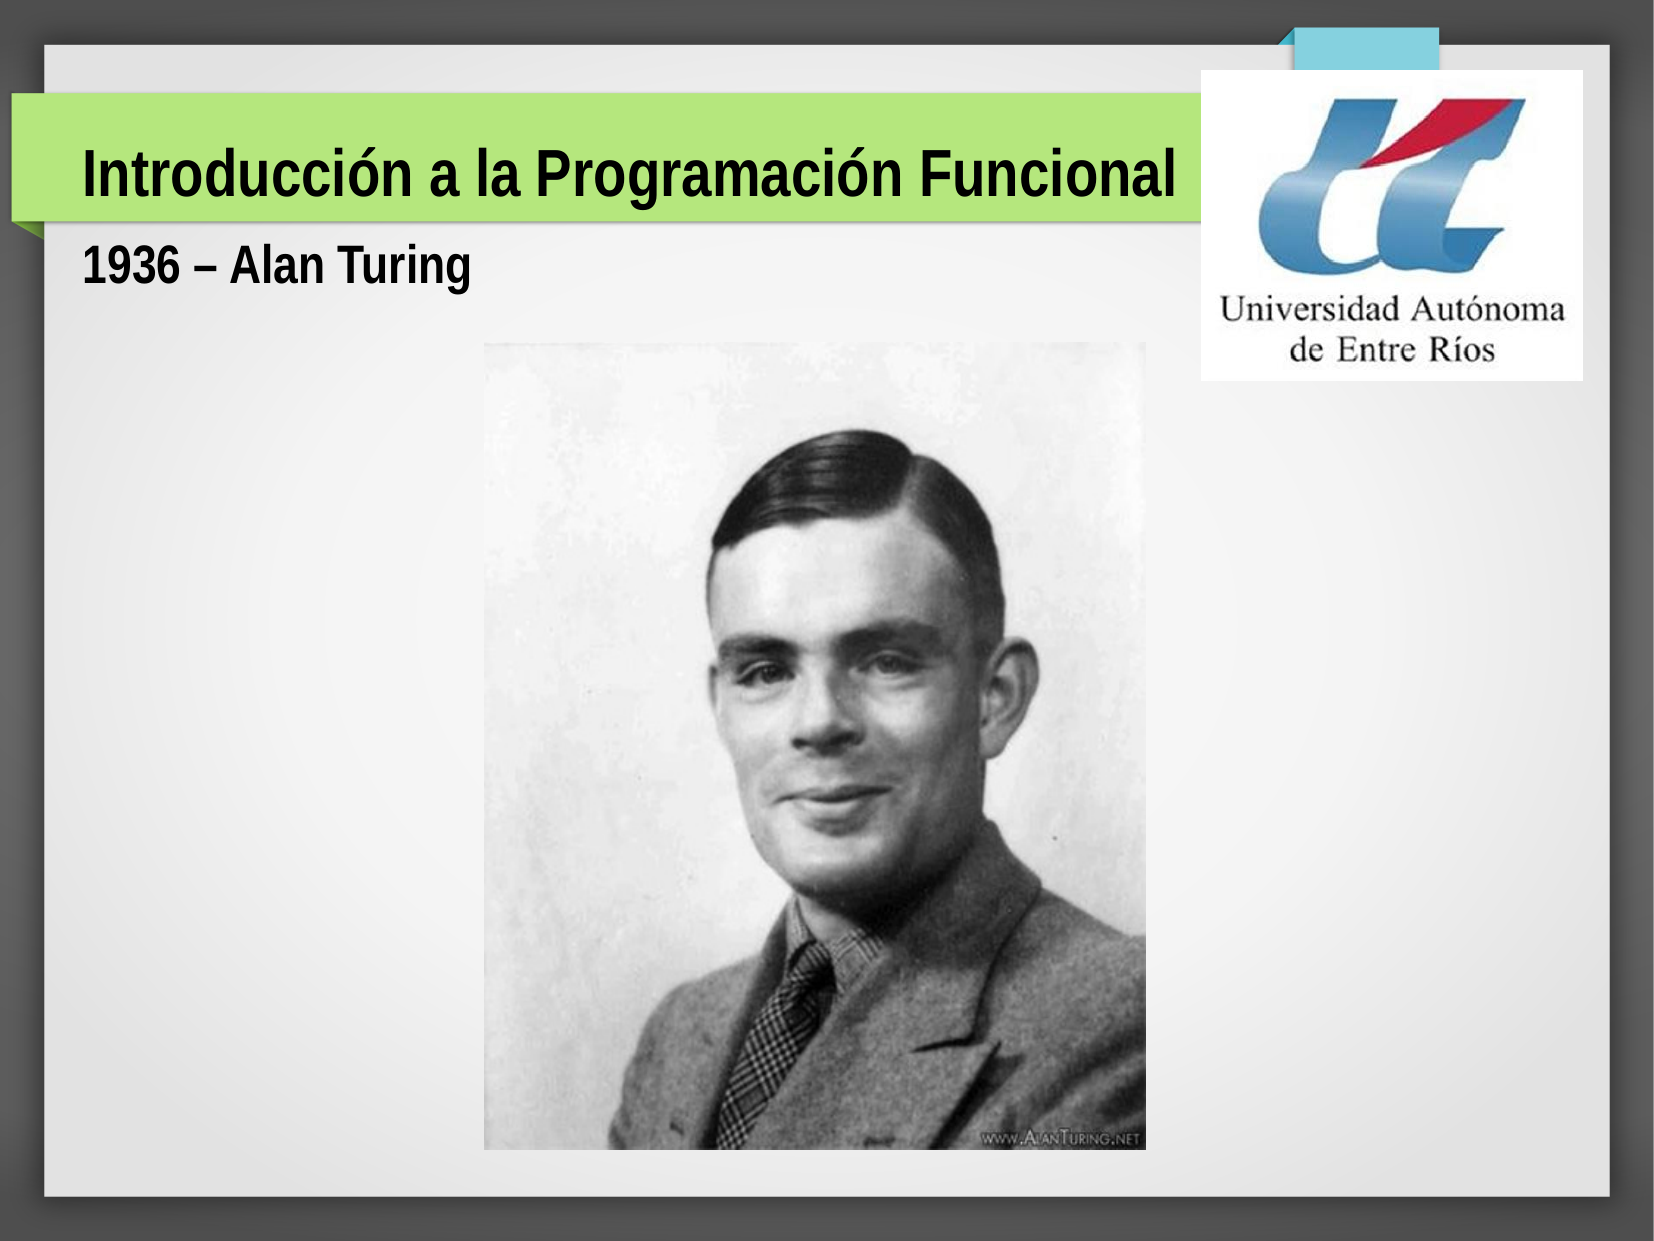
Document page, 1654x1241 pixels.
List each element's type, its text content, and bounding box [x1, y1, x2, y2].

subtitle [82, 308, 1571, 1015]
title 1936 – Alan Turing [82, 188, 1264, 308]
picture [0, 0, 1654, 1241]
title Introducción a la Programación Funcional [82, 94, 1201, 188]
